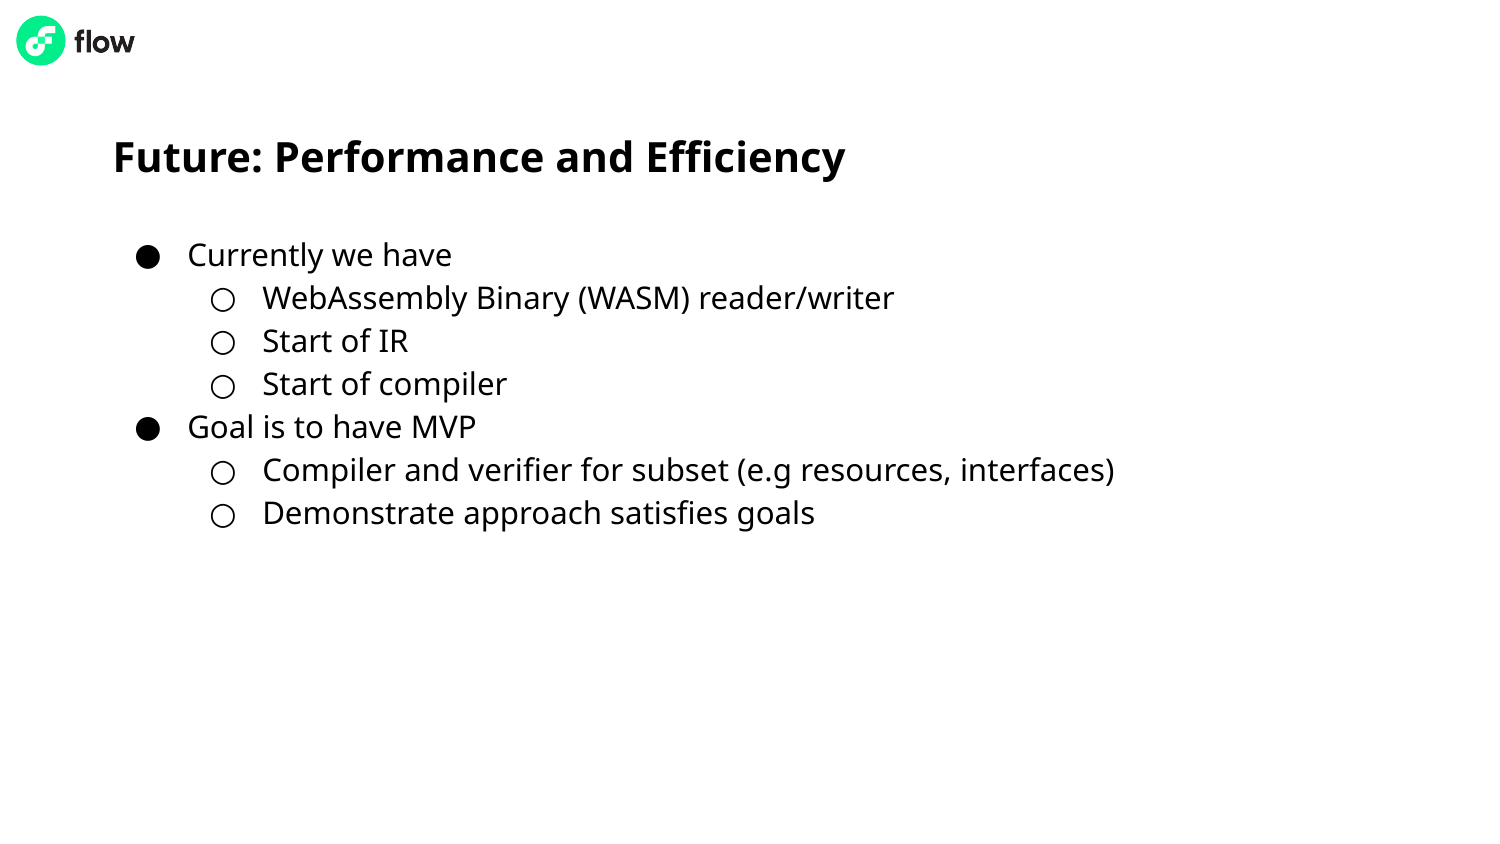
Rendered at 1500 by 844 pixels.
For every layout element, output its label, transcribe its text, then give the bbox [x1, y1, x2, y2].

text_box Future: Performance and Efficiency [97, 115, 1156, 197]
text_box Currently we have WebAssembly Binary (WASM) reader/writer Start of IR Start of compiler Goal is to have MVP Compiler and verifier for subset (e.g resources, interfaces) Demonstrate approach satisfies goals [97, 214, 1409, 777]
picture [14, 14, 137, 67]
